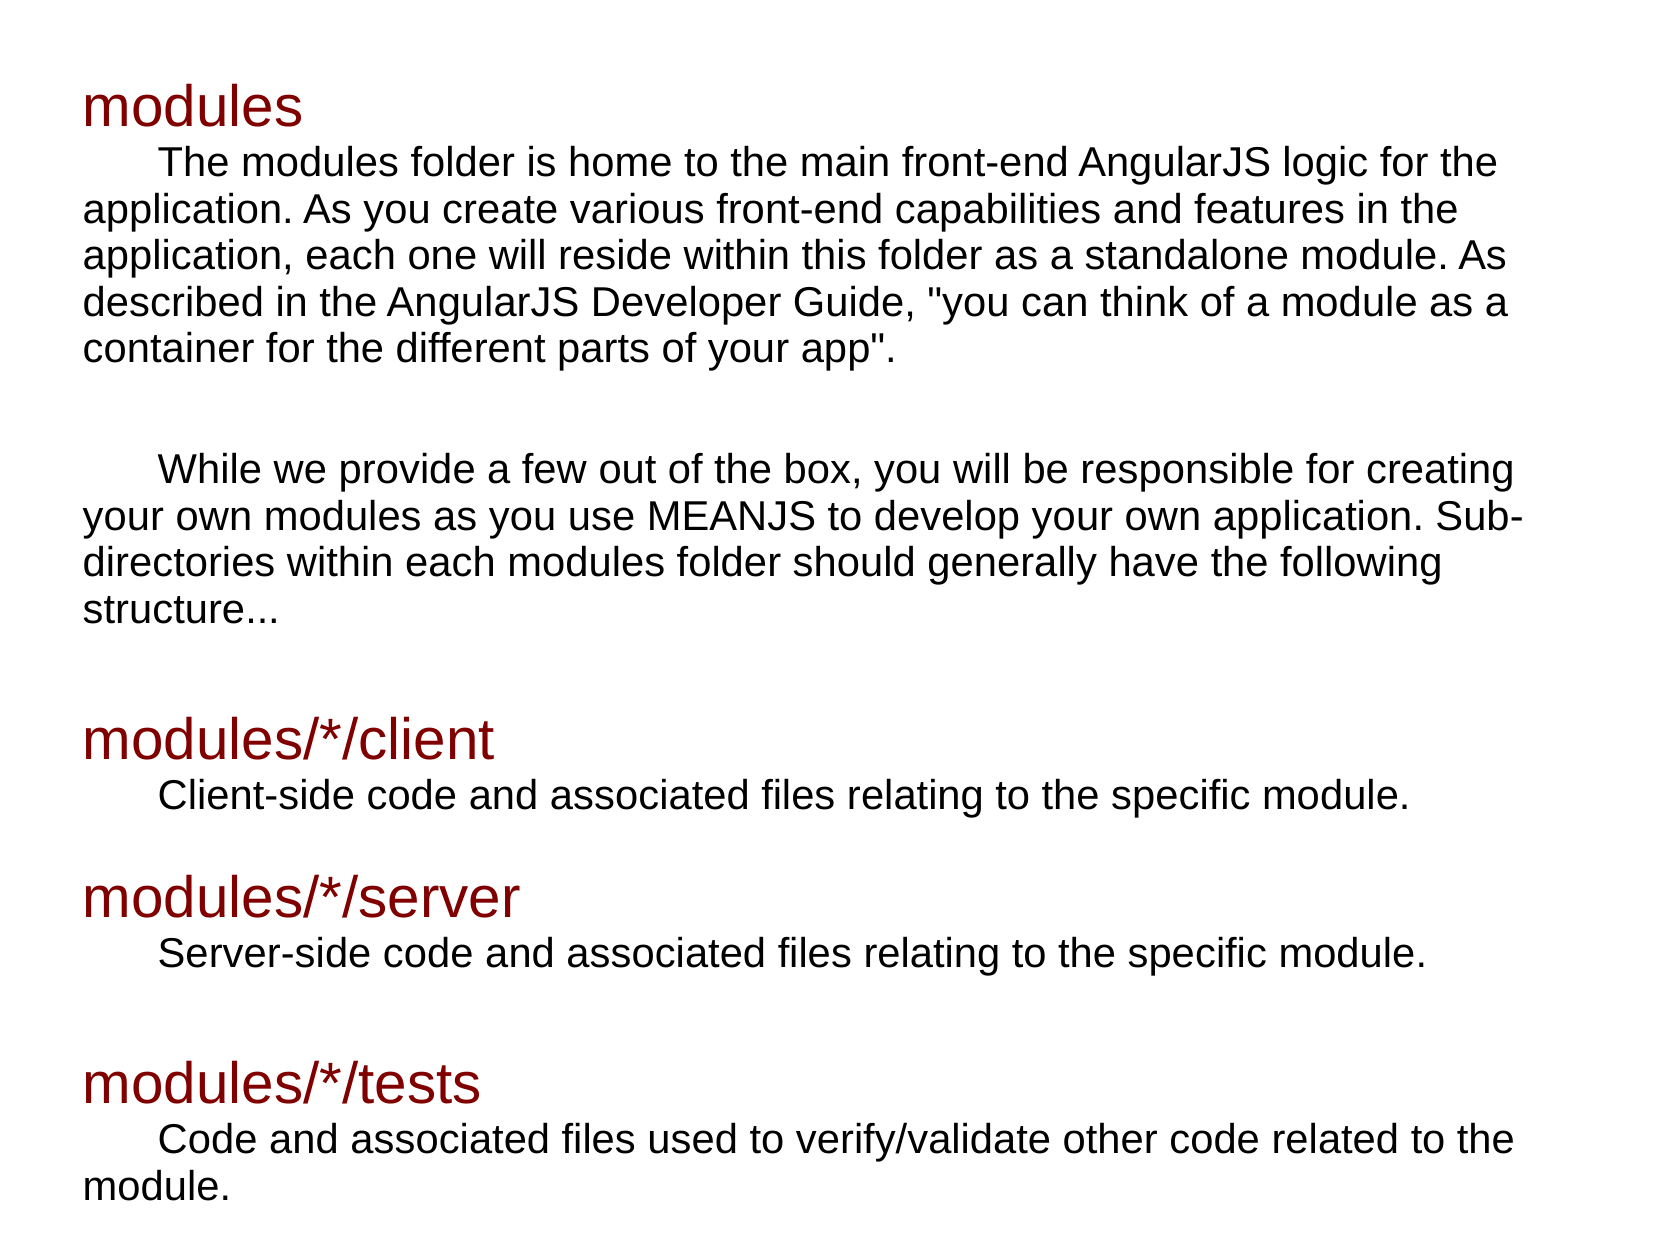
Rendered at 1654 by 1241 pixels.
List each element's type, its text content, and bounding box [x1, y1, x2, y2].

subtitle modules The modules folder is home to the main front-end AngularJS logic for the application. As you create various front-end capabilities and features in the application, each one will reside within this folder as a standalone module. As described in the AngularJS Developer Guide, "you can think of a module as a container for the different parts of your app". While we provide a few out of the box, you will be responsible for creating your own modules as you use MEANJS to develop your own application. Sub-directories within each modules folder should generally have the following structure... modules/*/client Client-side code and associated files relating to the specific module. modules/*/server Server-side code and associated files relating to the specific module. modules/*/tests Code and associated files used to verify/validate other code related to the module. [82, 73, 1571, 1209]
